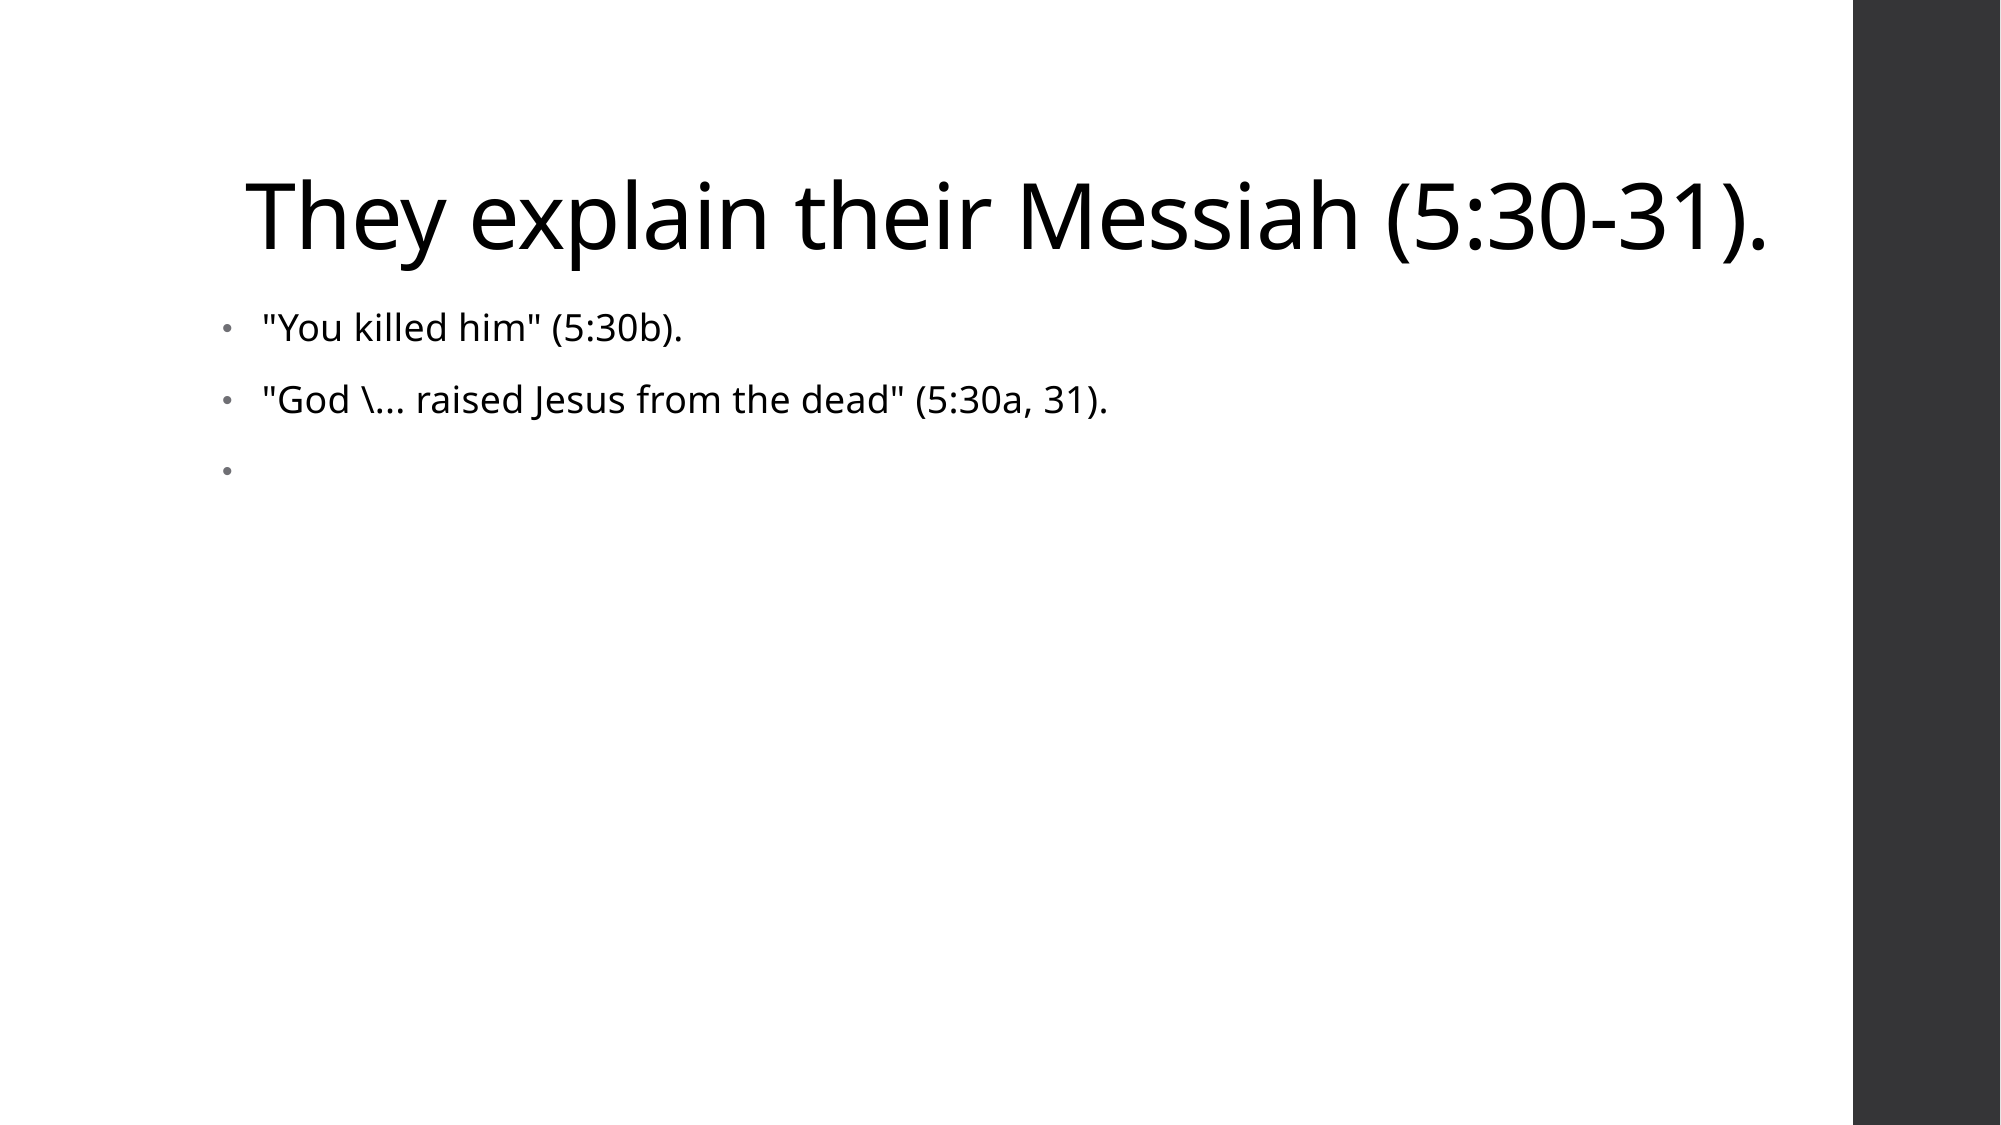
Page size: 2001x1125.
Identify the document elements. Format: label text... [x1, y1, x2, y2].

title They explain their Messiah (5:30-31). [206, 60, 1797, 278]
list "You killed him" (5:30b). "God \... raised Jesus from the dead" (5:30a, 31). [206, 299, 1617, 1014]
